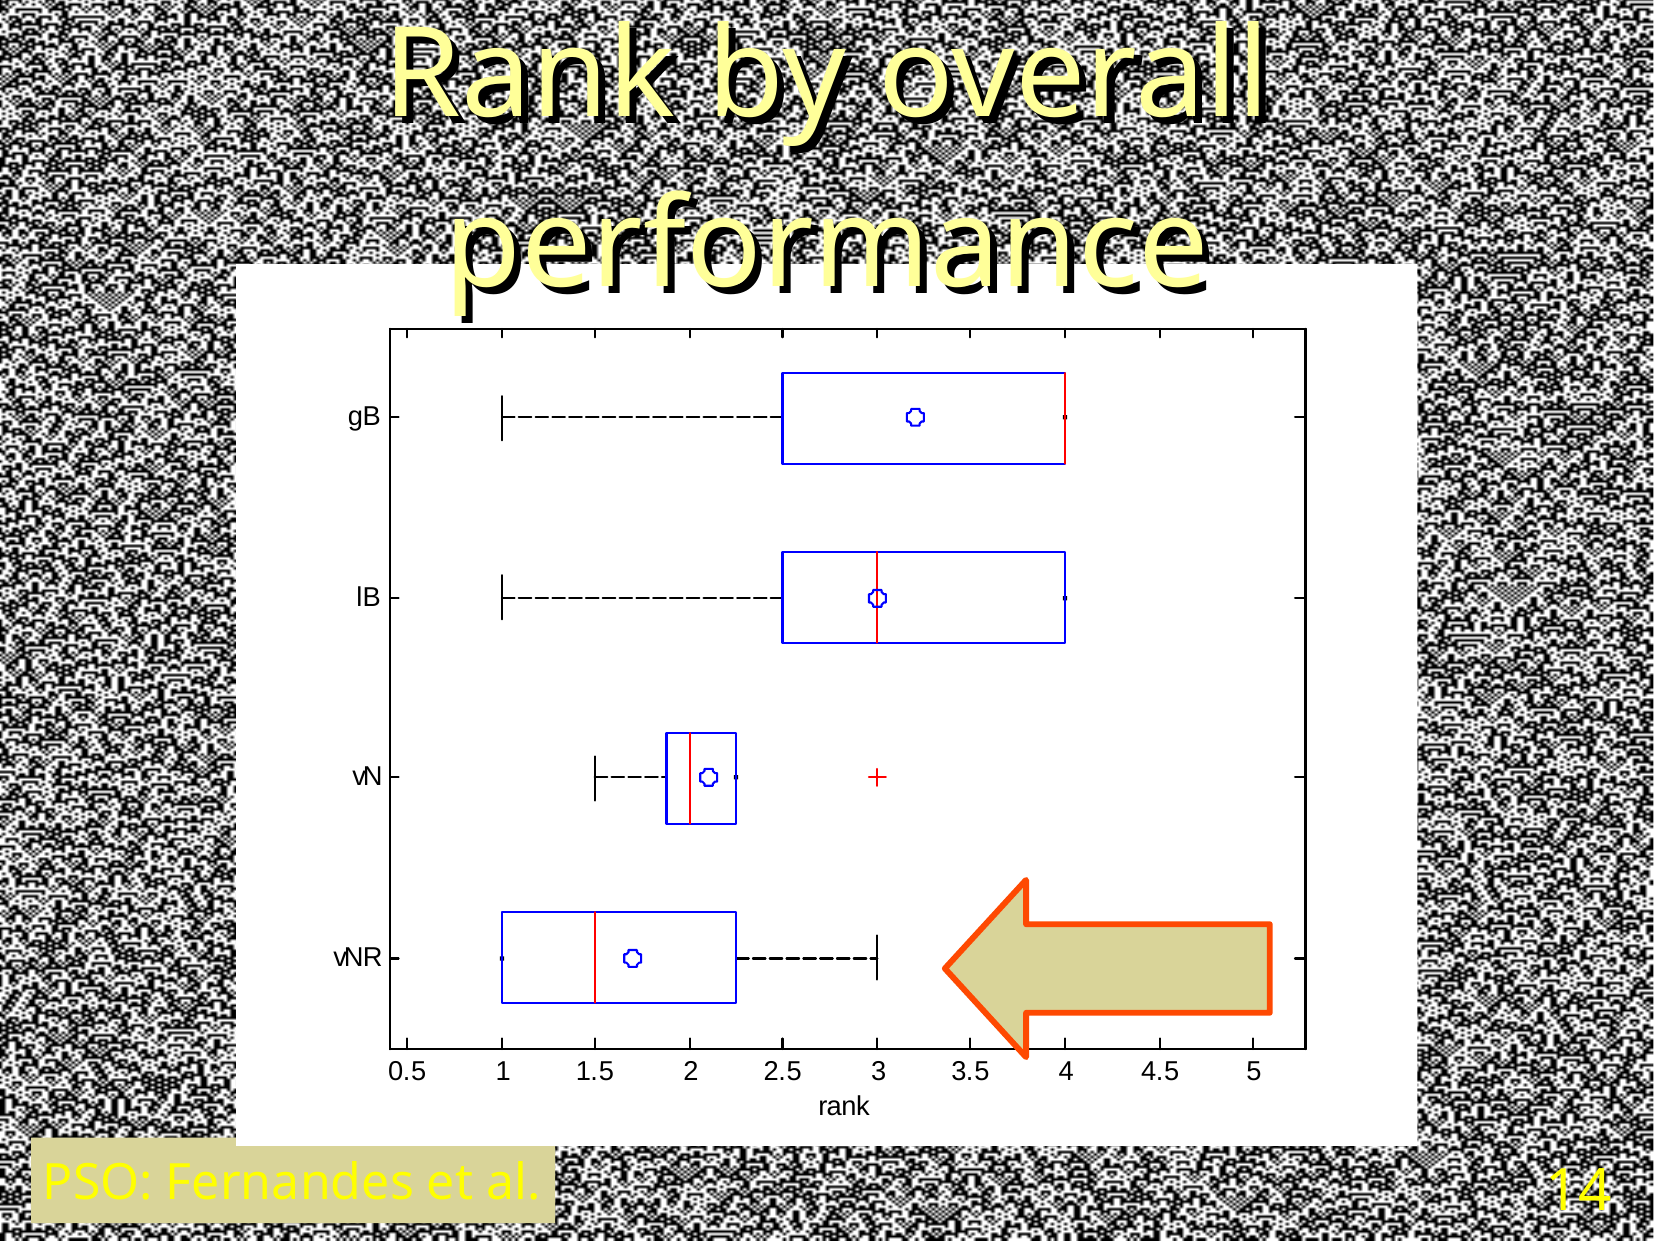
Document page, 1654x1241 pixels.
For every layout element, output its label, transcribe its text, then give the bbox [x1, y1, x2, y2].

picture [0, 0, 1654, 1241]
title Rank by overall performance [82, 2, 1571, 304]
text_box [944, 879, 1270, 1058]
